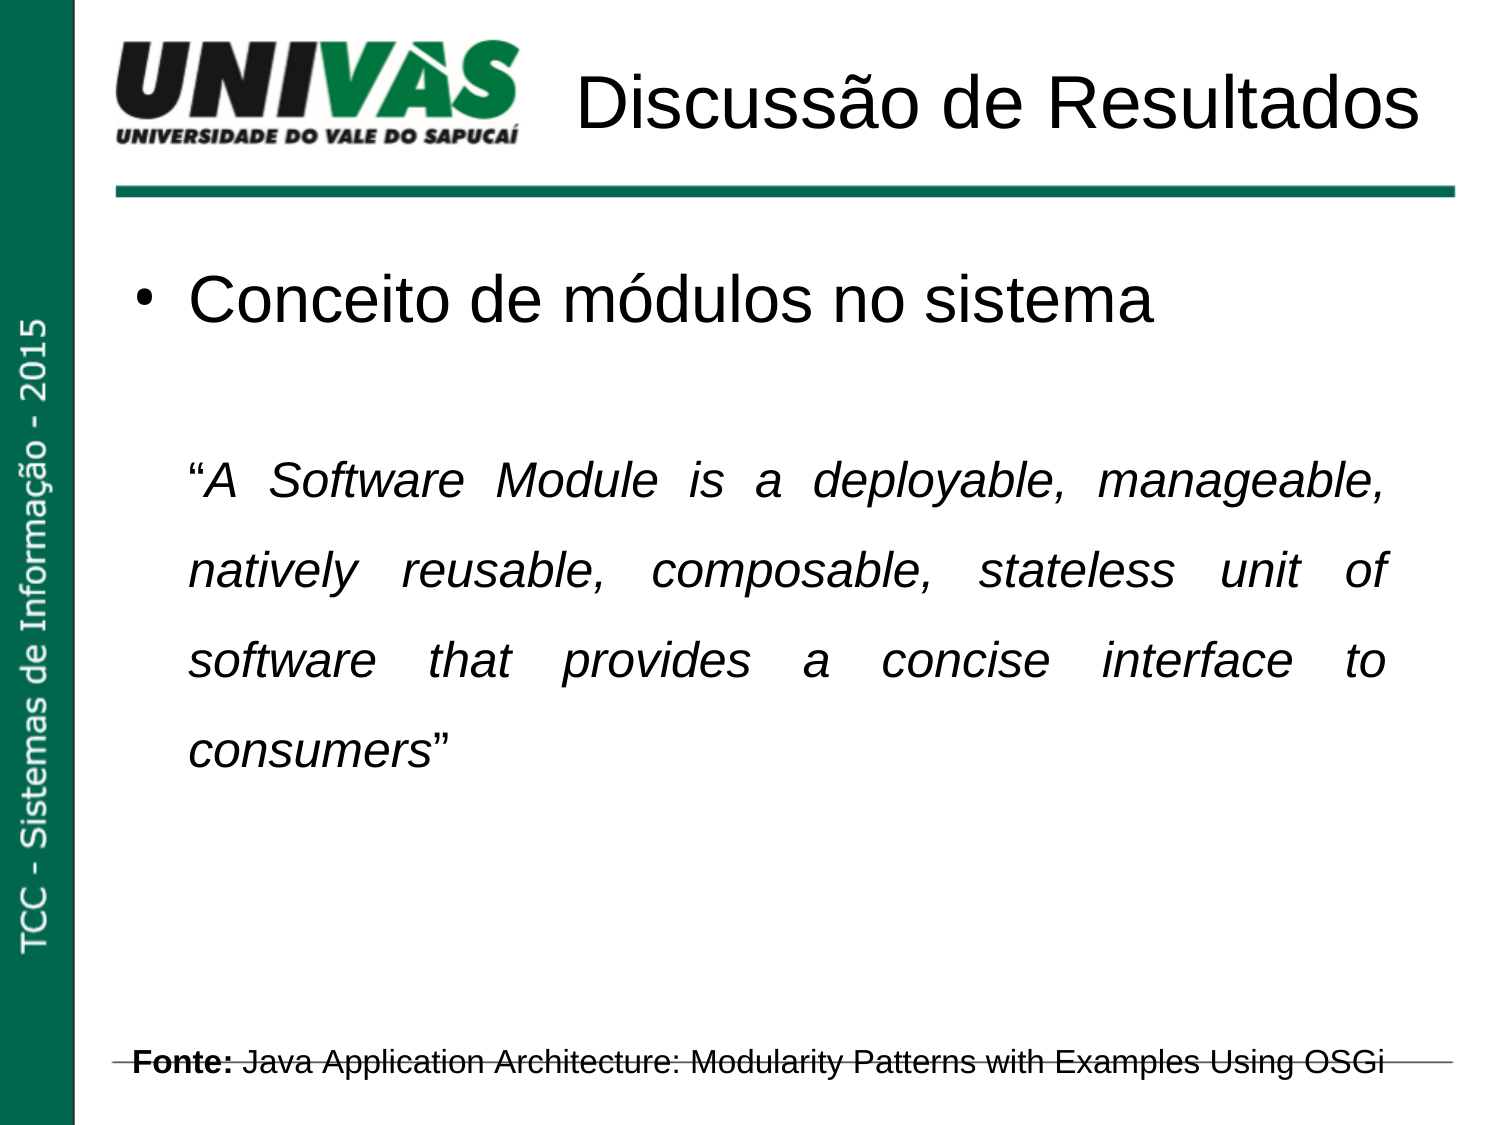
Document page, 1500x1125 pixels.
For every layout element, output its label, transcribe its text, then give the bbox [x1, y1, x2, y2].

text_box Conceito de módulos no sistema “A Software Module is a deployable, manageable, natively reusable, composable, stateless unit of software that provides a concise interface to consumers” Fonte: Java Application Architecture: Modularity Patterns with Examples Using OSGi [117, 208, 1453, 1046]
picture [0, 0, 1500, 1125]
title Discussão de Resultados [543, 23, 1454, 174]
